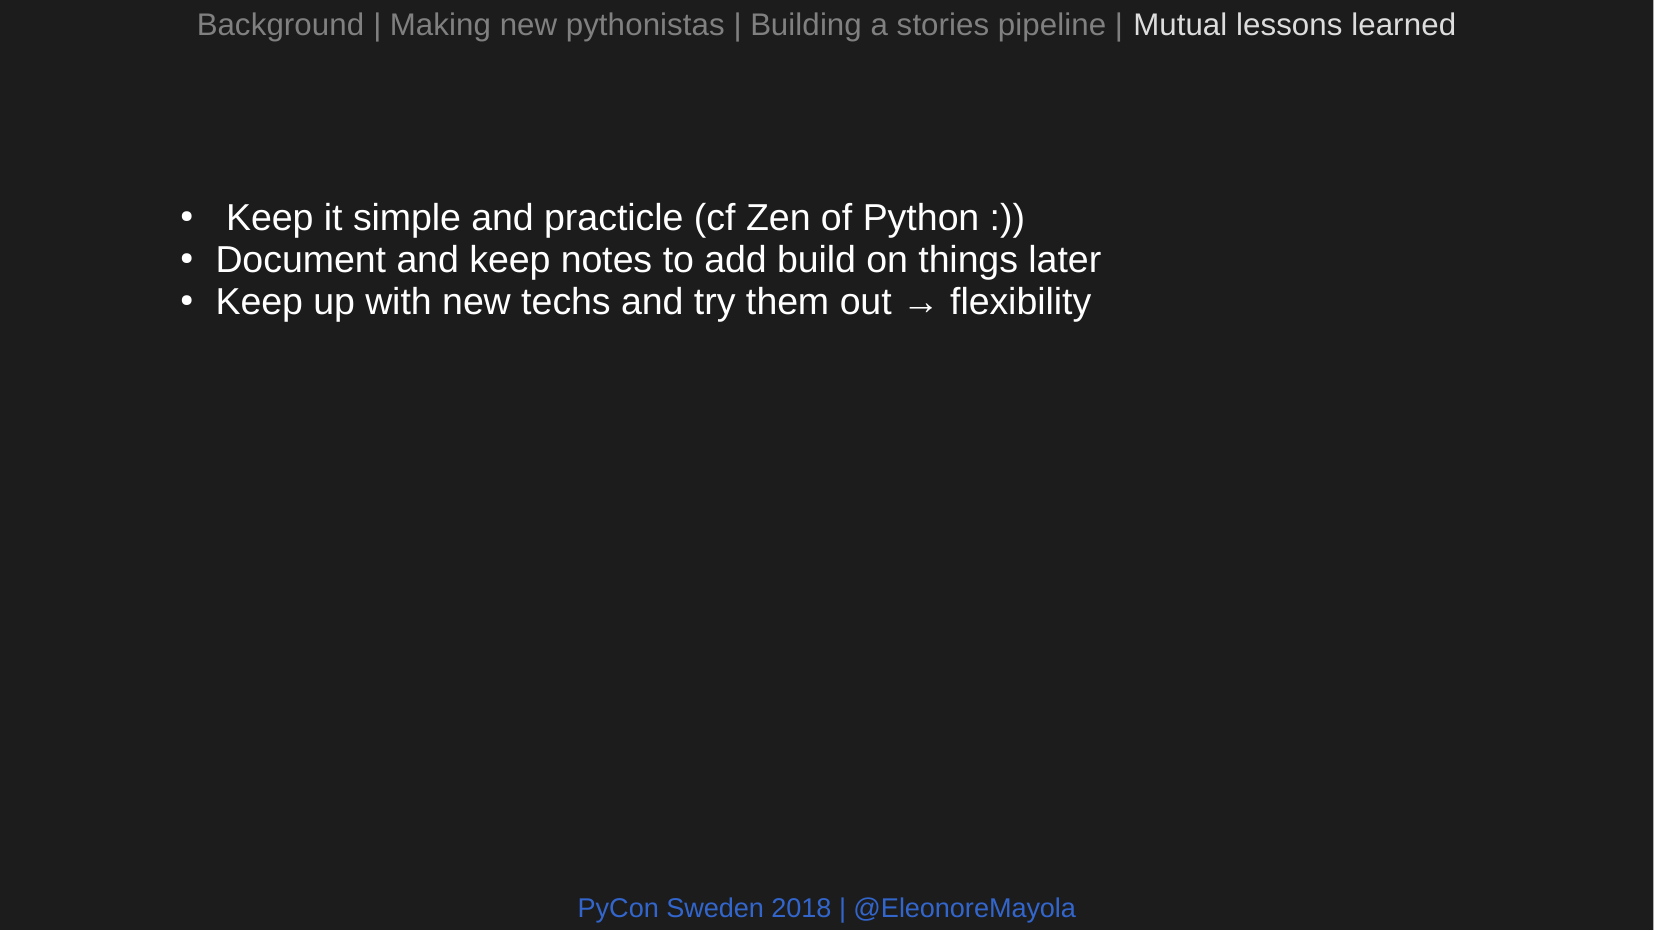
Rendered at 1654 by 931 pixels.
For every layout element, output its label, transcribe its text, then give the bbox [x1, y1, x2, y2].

text_box Background | Making new pythonistas | Building a stories pipeline | Mutual lessons learned [0, 0, 1654, 57]
text_box PyCon Sweden 2018 | @EleonoreMayola [460, 885, 1193, 931]
text_box Keep it simple and practicle (cf Zen of Python :)) Document and keep notes to add build on things later Keep up with new techs and try them out → flexibility [165, 188, 1347, 330]
